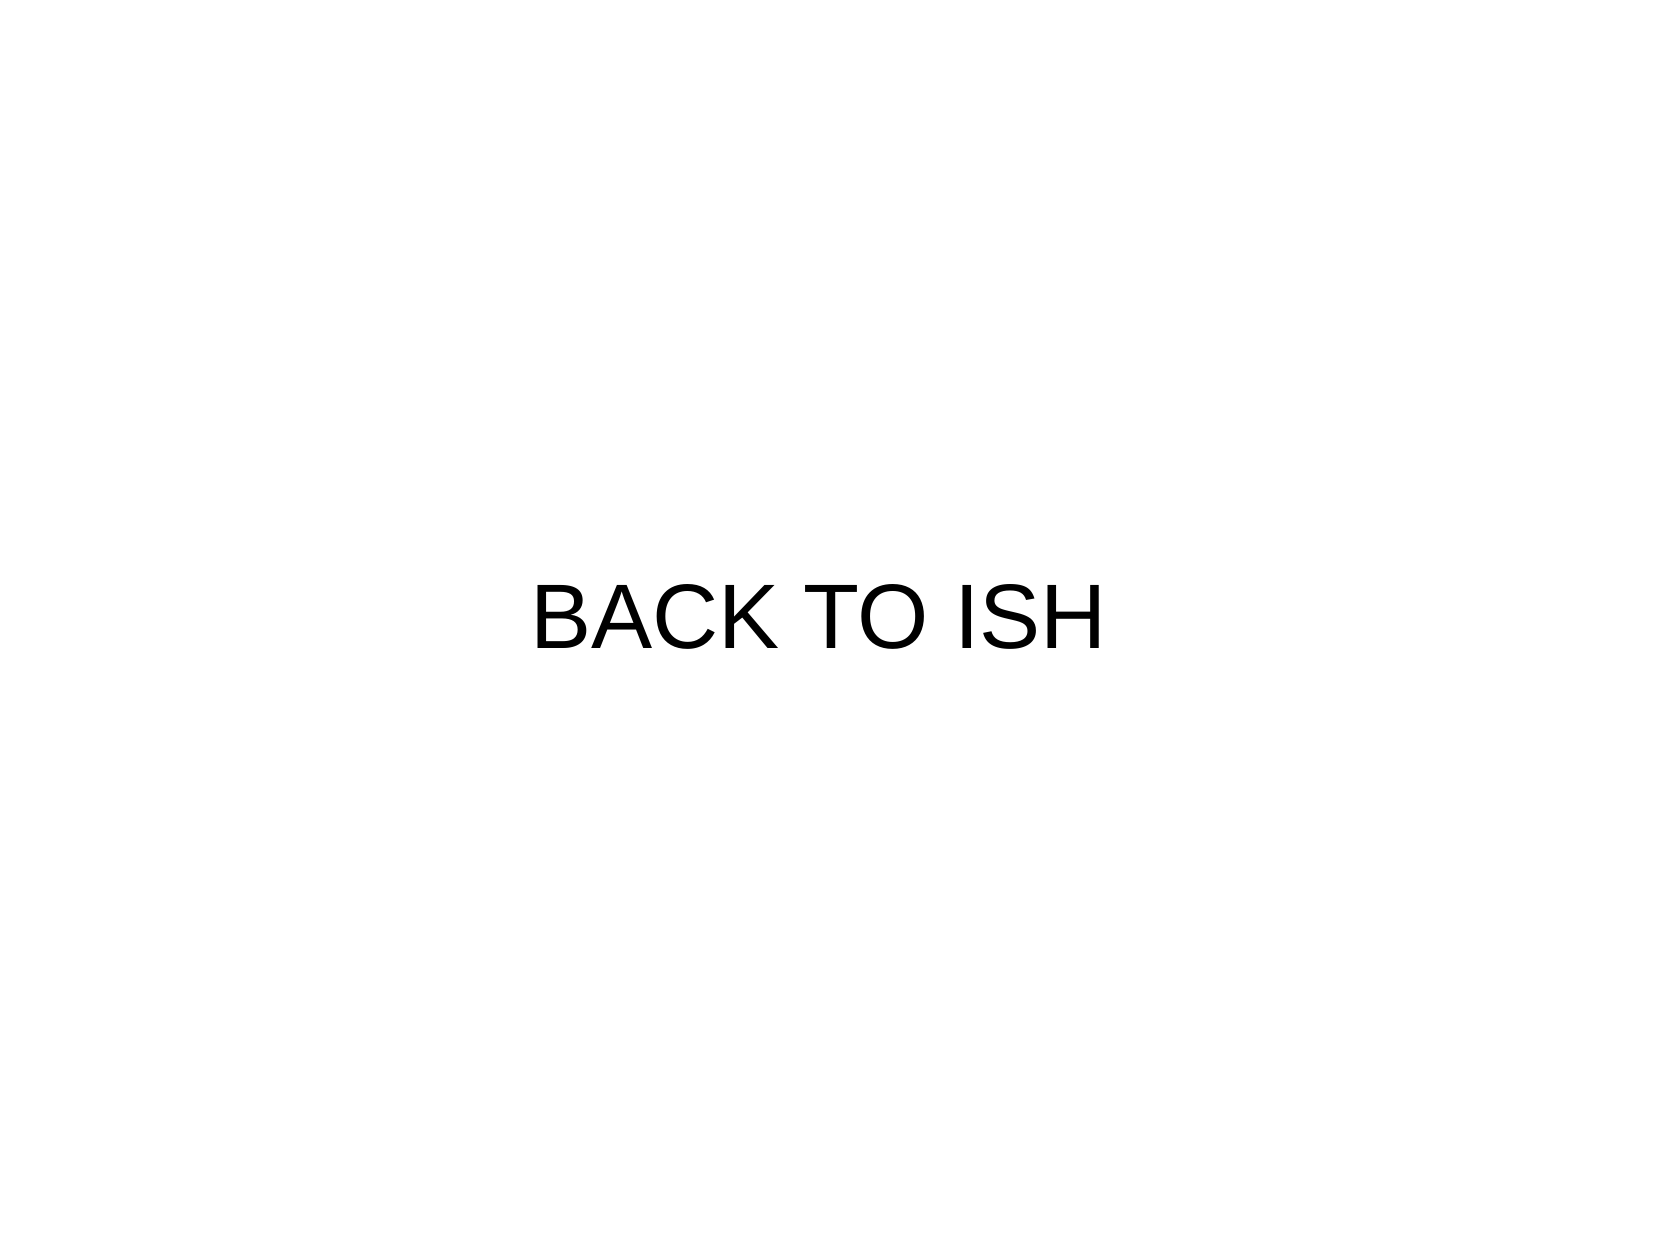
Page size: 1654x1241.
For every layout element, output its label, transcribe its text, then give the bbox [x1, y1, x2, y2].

title BACK TO ISH [75, 512, 1564, 721]
